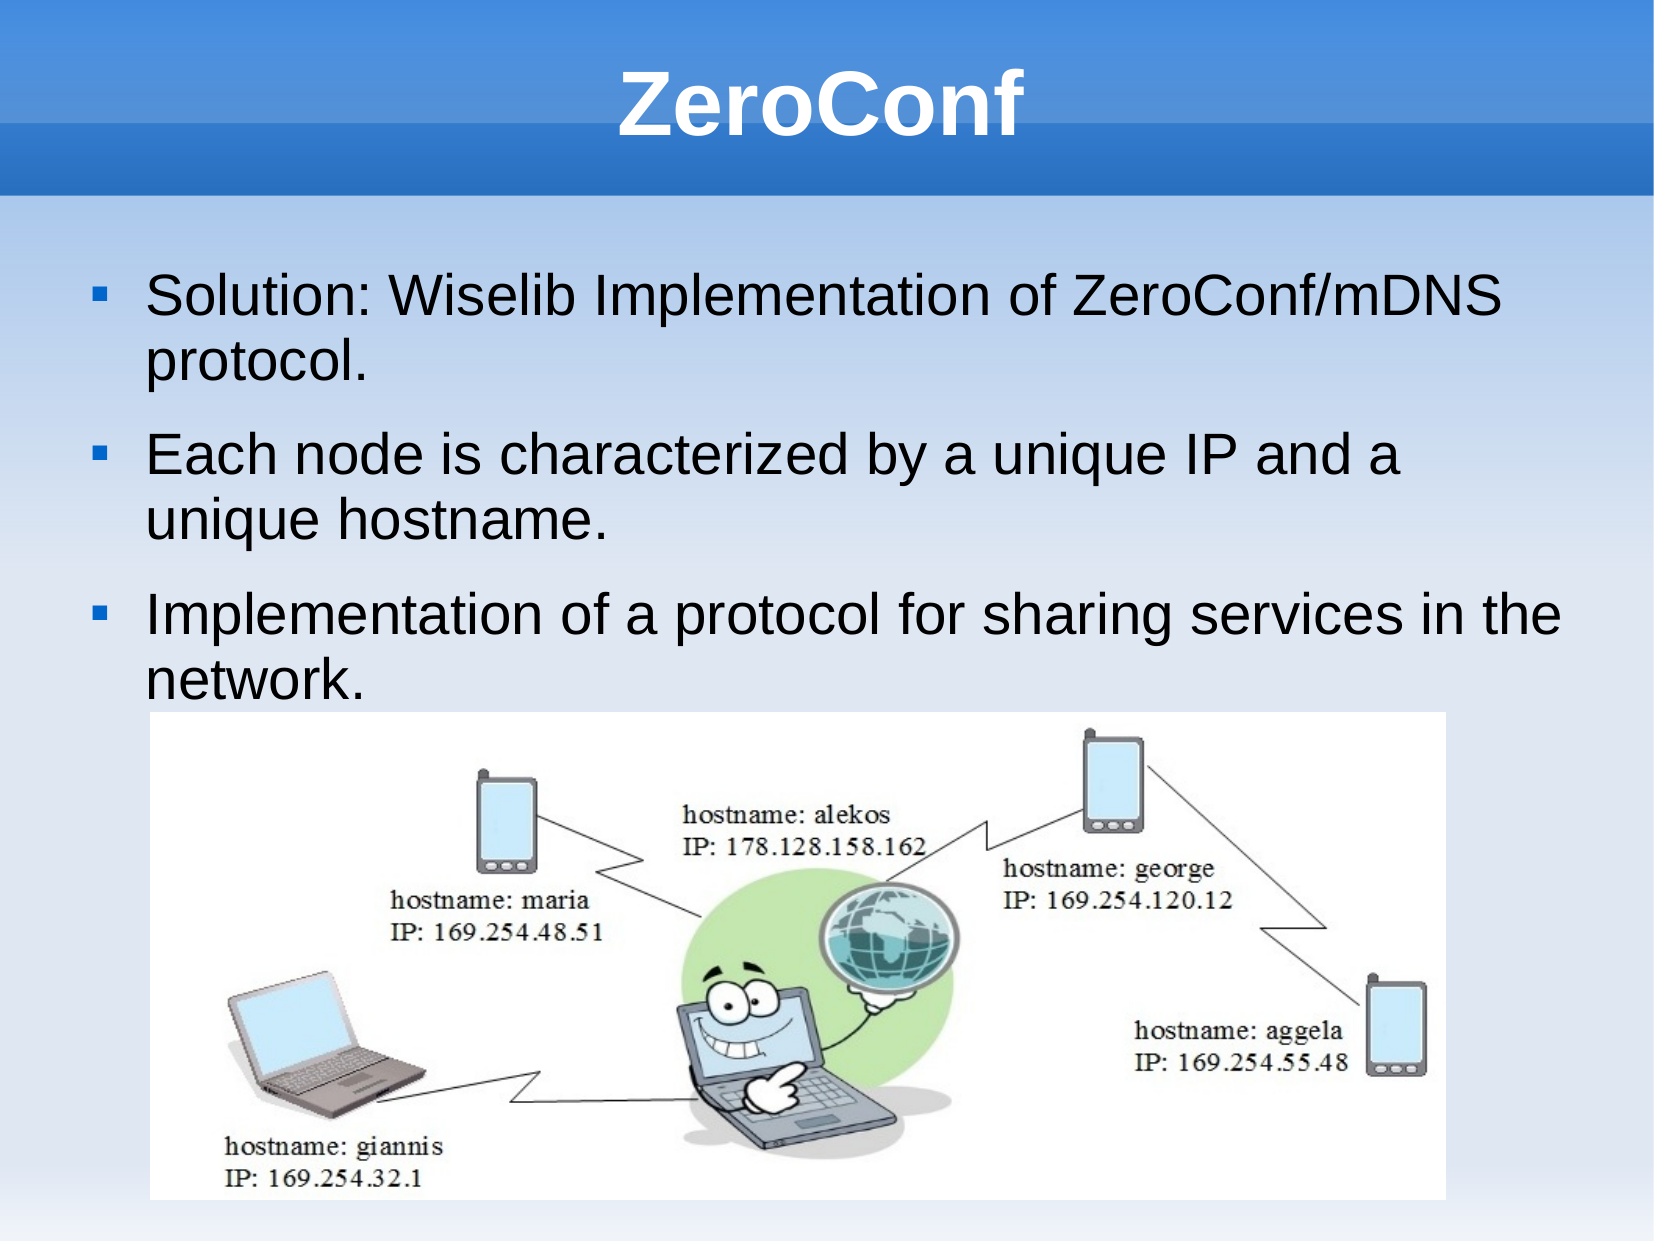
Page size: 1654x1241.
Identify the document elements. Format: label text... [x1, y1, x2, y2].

list Solution: Wiselib Implementation of ZeroConf/mDNS protocol. Each node is characterized by a unique IP and a unique hostname. Implementation of a protocol for sharing services in the network. [75, 262, 1576, 1163]
picture [0, 0, 1654, 1241]
title ZeroConf [76, 0, 1565, 208]
